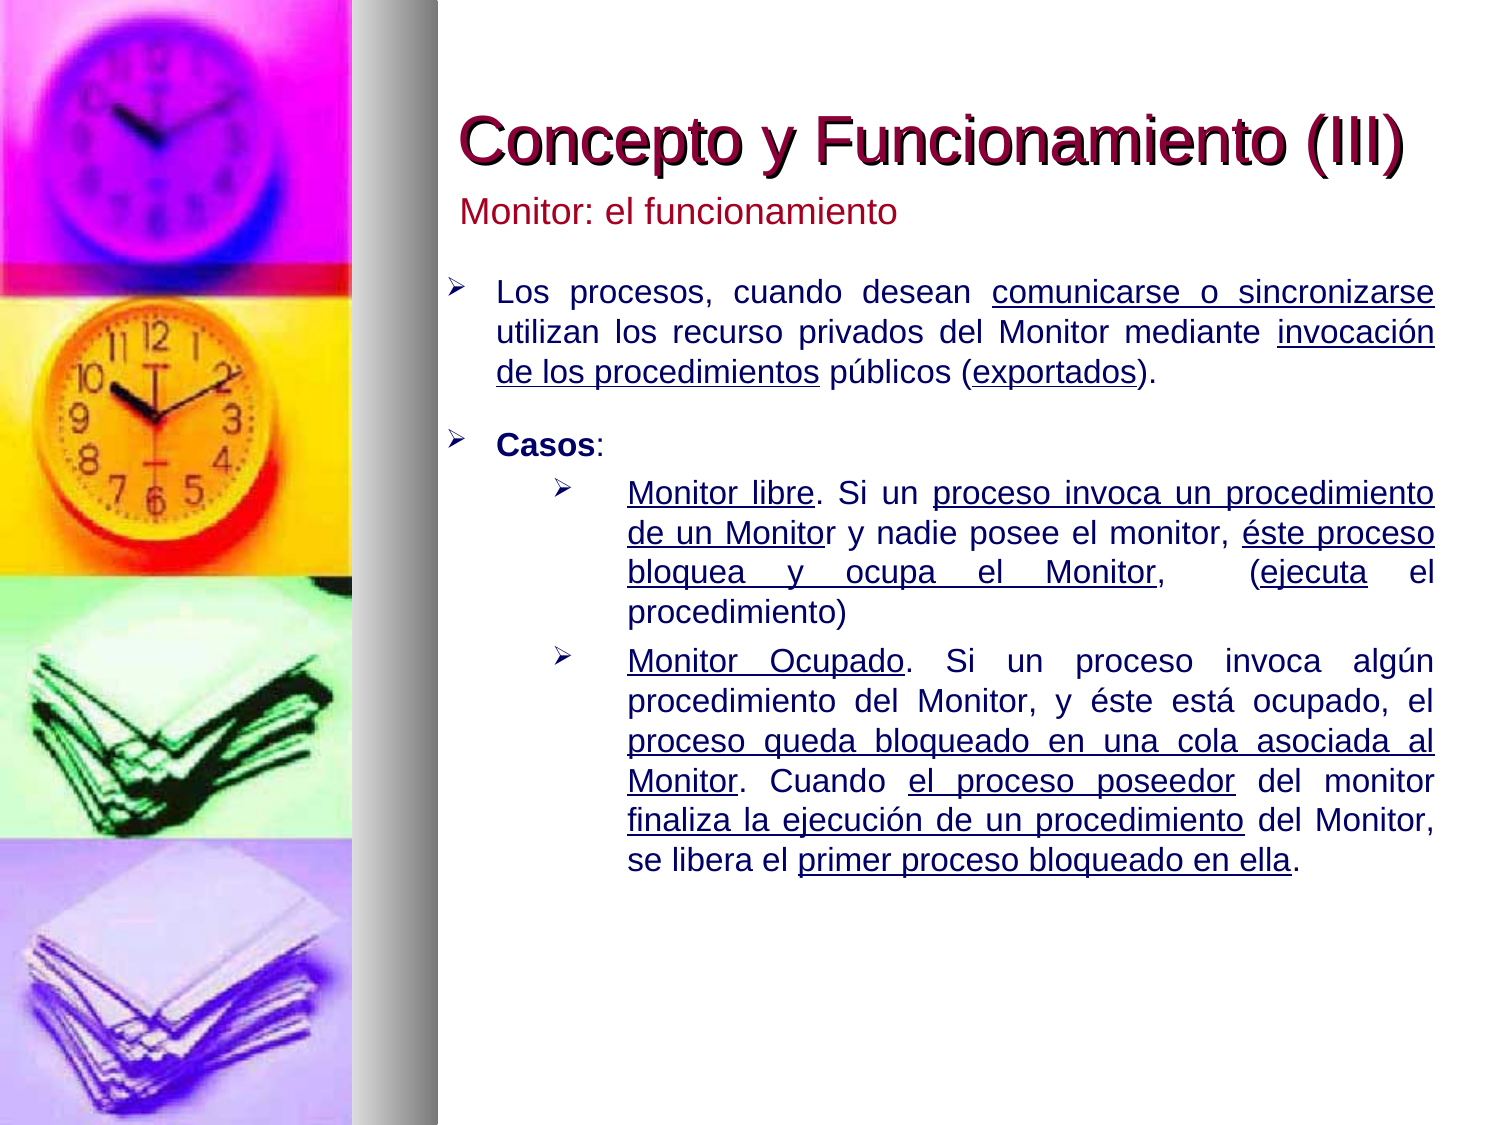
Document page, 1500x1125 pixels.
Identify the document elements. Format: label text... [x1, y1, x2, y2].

picture [0, 0, 352, 1125]
text_box Monitor: el funcionamiento Los procesos, cuando desean comunicarse o sincronizarse utilizan los recurso privados del Monitor mediante invocación de los procedimientos públicos (exportados). Casos: Monitor libre. Si un proceso invoca un procedimiento de un Monitor y nadie posee el monitor, éste proceso bloquea y ocupa el Monitor, (ejecuta el procedimiento) Monitor Ocupado. Si un proceso invoca algún procedimiento del Monitor, y éste está ocupado, el proceso queda bloqueado en una cola asociada al Monitor. Cuando el proceso poseedor del monitor finaliza la ejecución de un procedimiento del Monitor, se libera el primer proceso bloqueado en ella. [324, 149, 1450, 1063]
title Concepto y Funcionamiento (III) [442, 36, 1493, 237]
